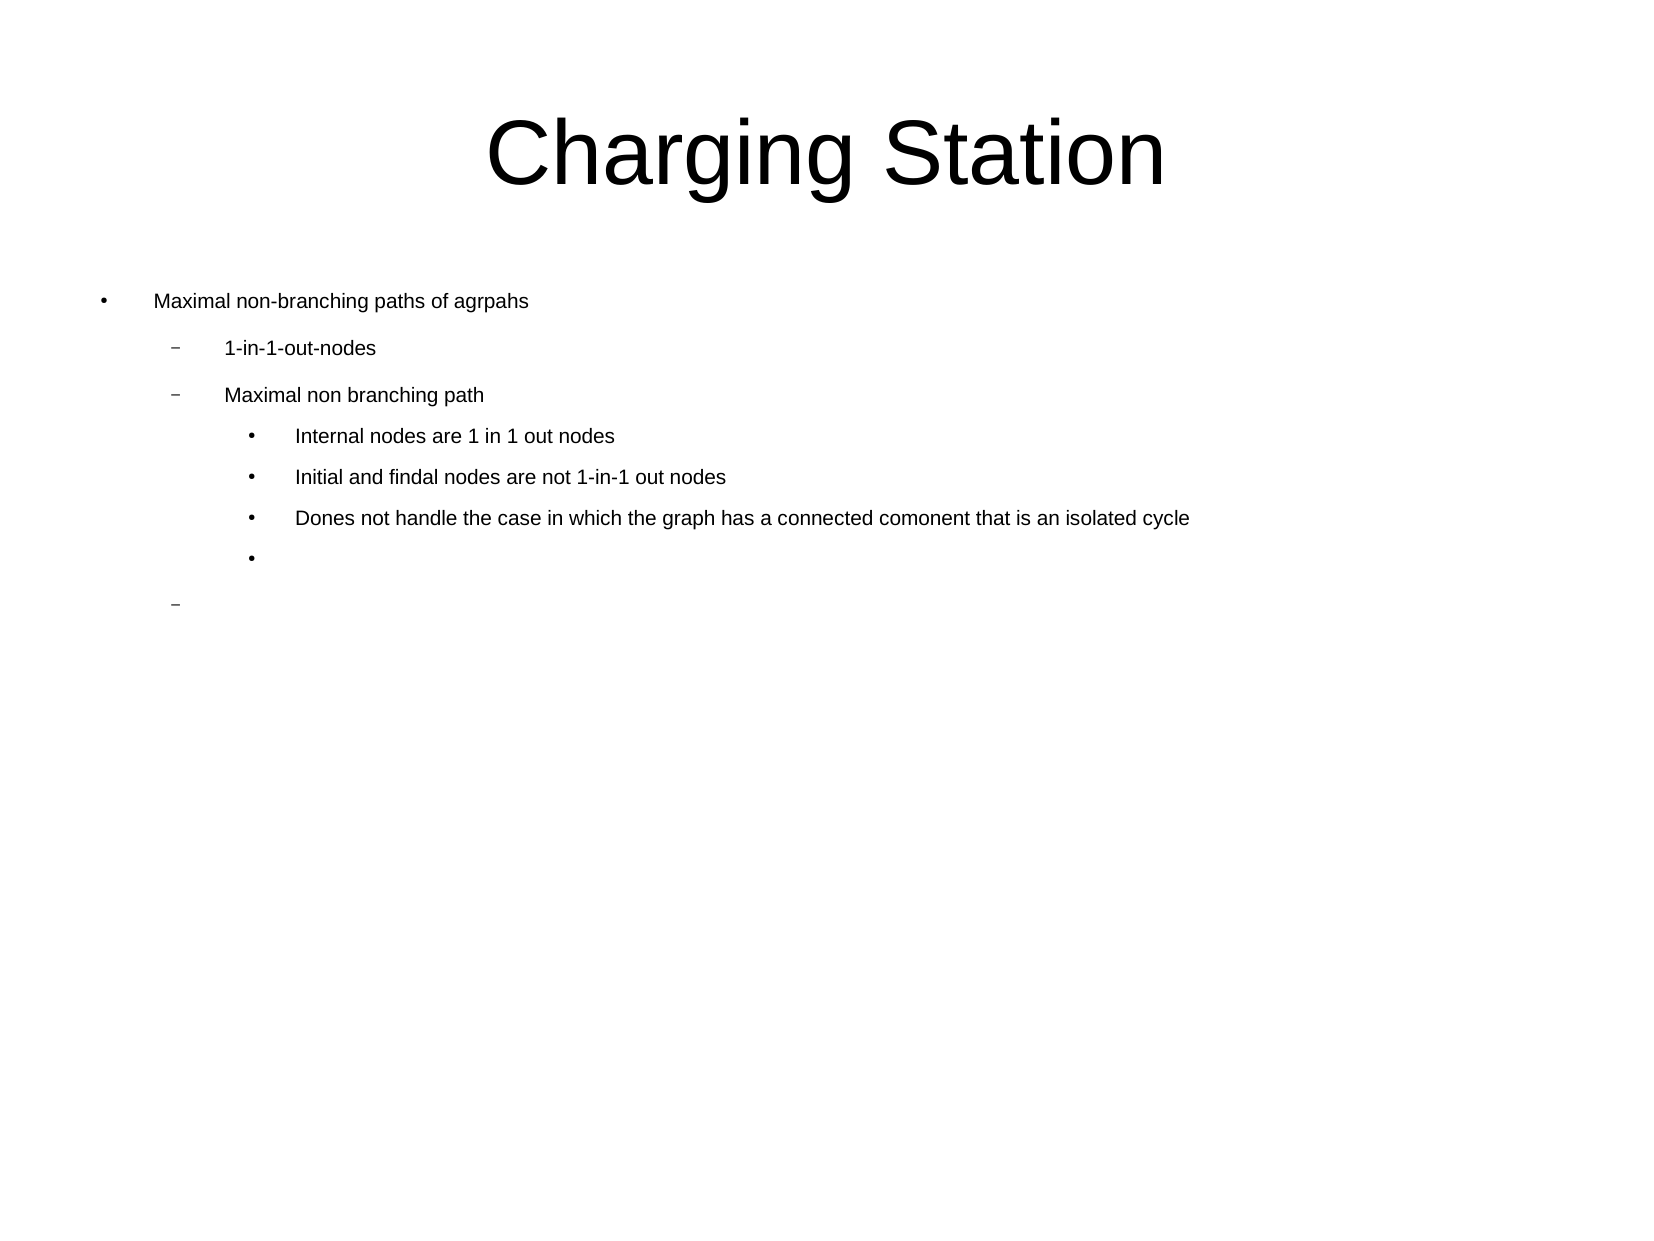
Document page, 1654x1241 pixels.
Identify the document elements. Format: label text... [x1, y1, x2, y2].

title Charging Station [82, 49, 1571, 257]
list Maximal non-branching paths of agrpahs 1-in-1-out-nodes Maximal non branching path Internal nodes are 1 in 1 out nodes Initial and findal nodes are not 1-in-1 out nodes Dones not handle the case in which the graph has a connected comonent that is an isolated cycle [82, 290, 1571, 1217]
